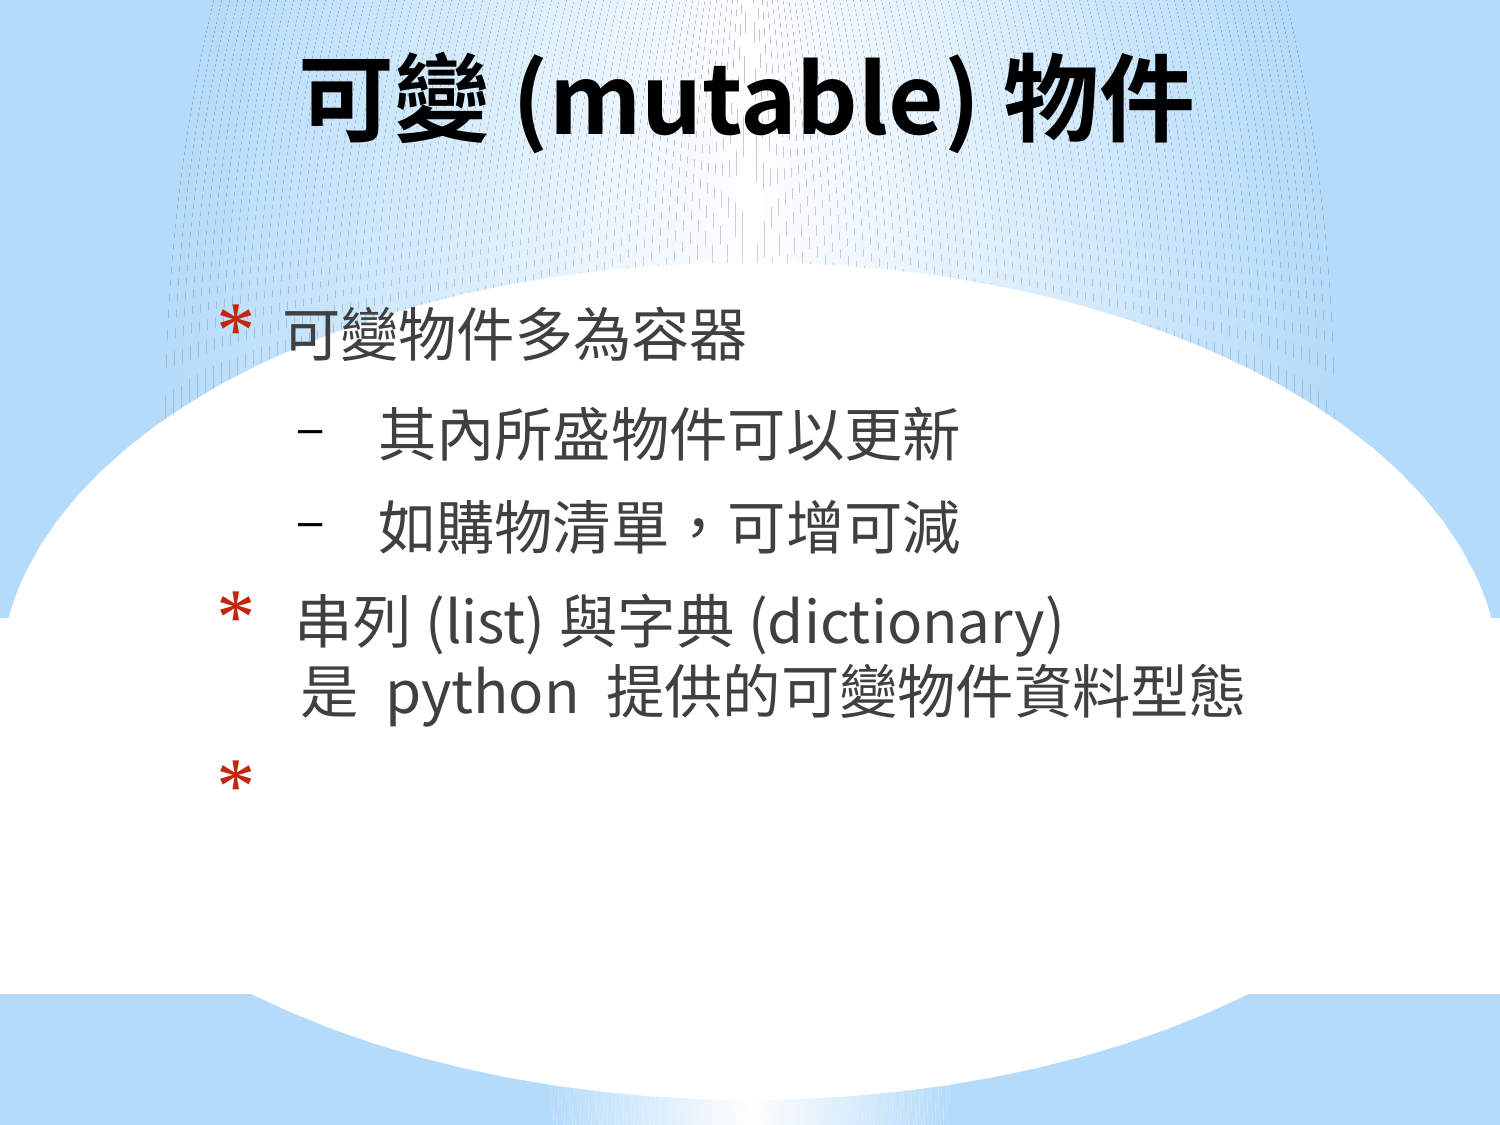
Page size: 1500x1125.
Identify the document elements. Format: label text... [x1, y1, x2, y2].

list 可變物件多為容器 其內所盛物件可以更新 如購物清單，可增可減 串列(list)與字典(dictionary) 是 python 提供的可變物件資料型態 [194, 290, 1400, 1047]
title 可變(mutable)物件 [183, 30, 1312, 219]
